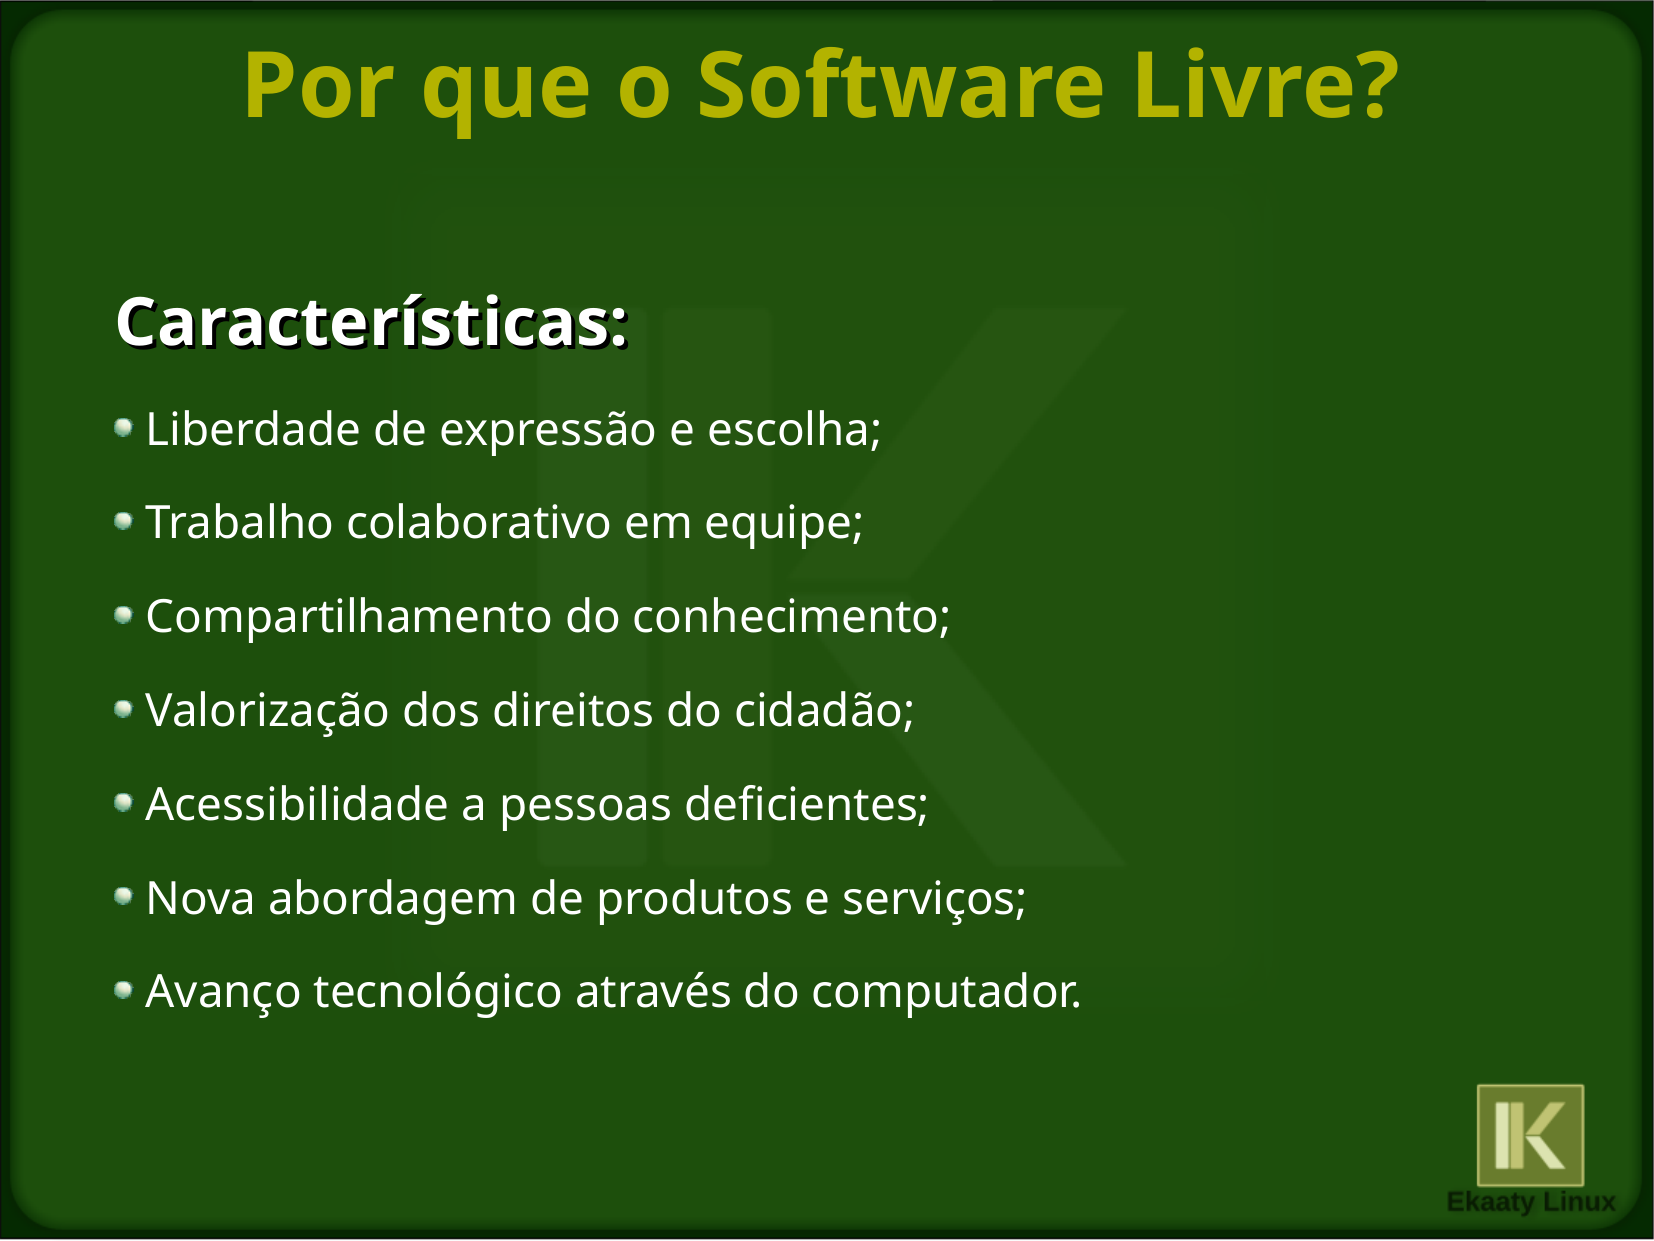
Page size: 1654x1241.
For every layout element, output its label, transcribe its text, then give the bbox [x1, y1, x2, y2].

title Por que o Software Livre? [77, 16, 1566, 148]
text_box Características: Liberdade de expressão e escolha; Trabalho colaborativo em equipe; Compartilhamento do conhecimento; Valorização dos direitos do cidadão; Acessibilidade a pessoas deficientes; Nova abordagem de produtos e serviços; Avanço tecnológico através do computador. [100, 221, 1344, 913]
picture [0, 0, 1654, 1241]
